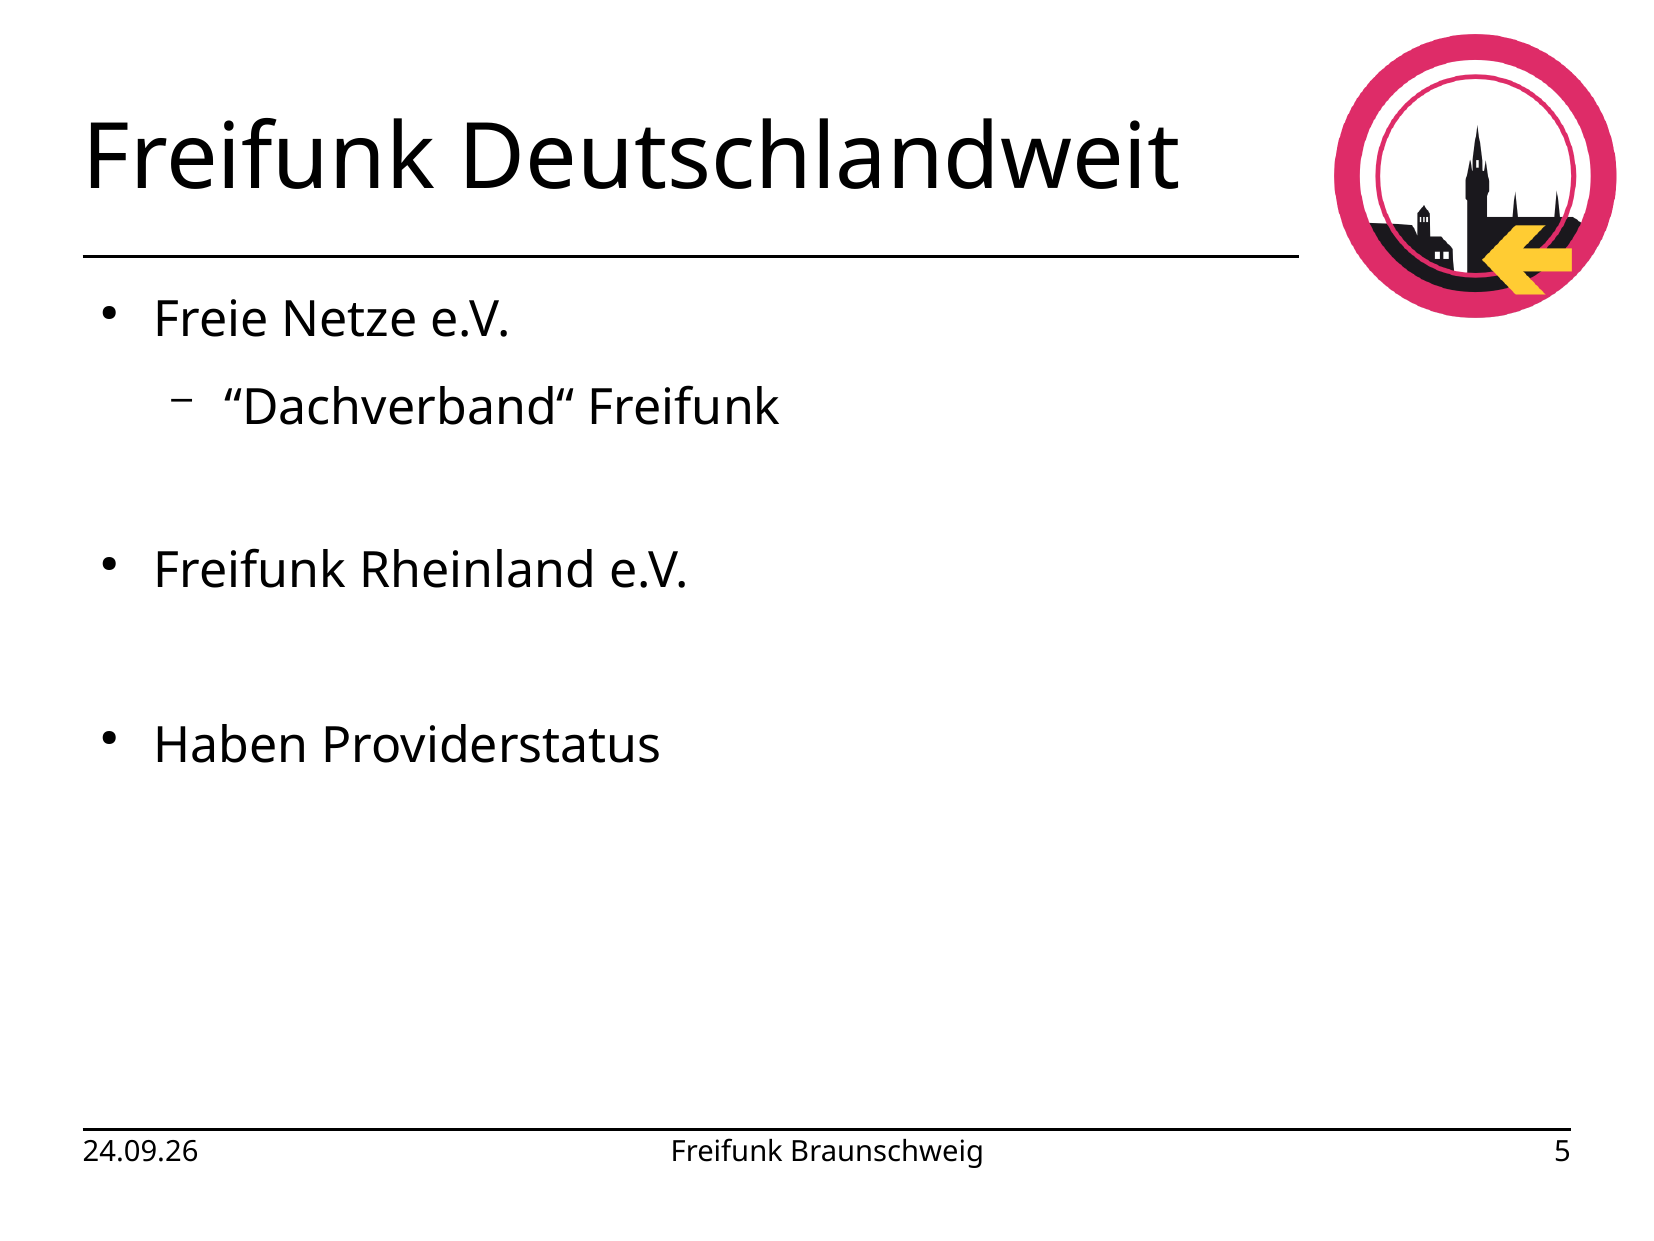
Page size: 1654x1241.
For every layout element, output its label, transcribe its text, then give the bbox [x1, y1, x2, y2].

list Freie Netze e.V. “Dachverband“ Freifunk Freifunk Rheinland e.V. Haben Providerstatus [82, 290, 1538, 1010]
picture [1331, 32, 1619, 319]
title Freifunk Deutschlandweit [82, 49, 1300, 257]
